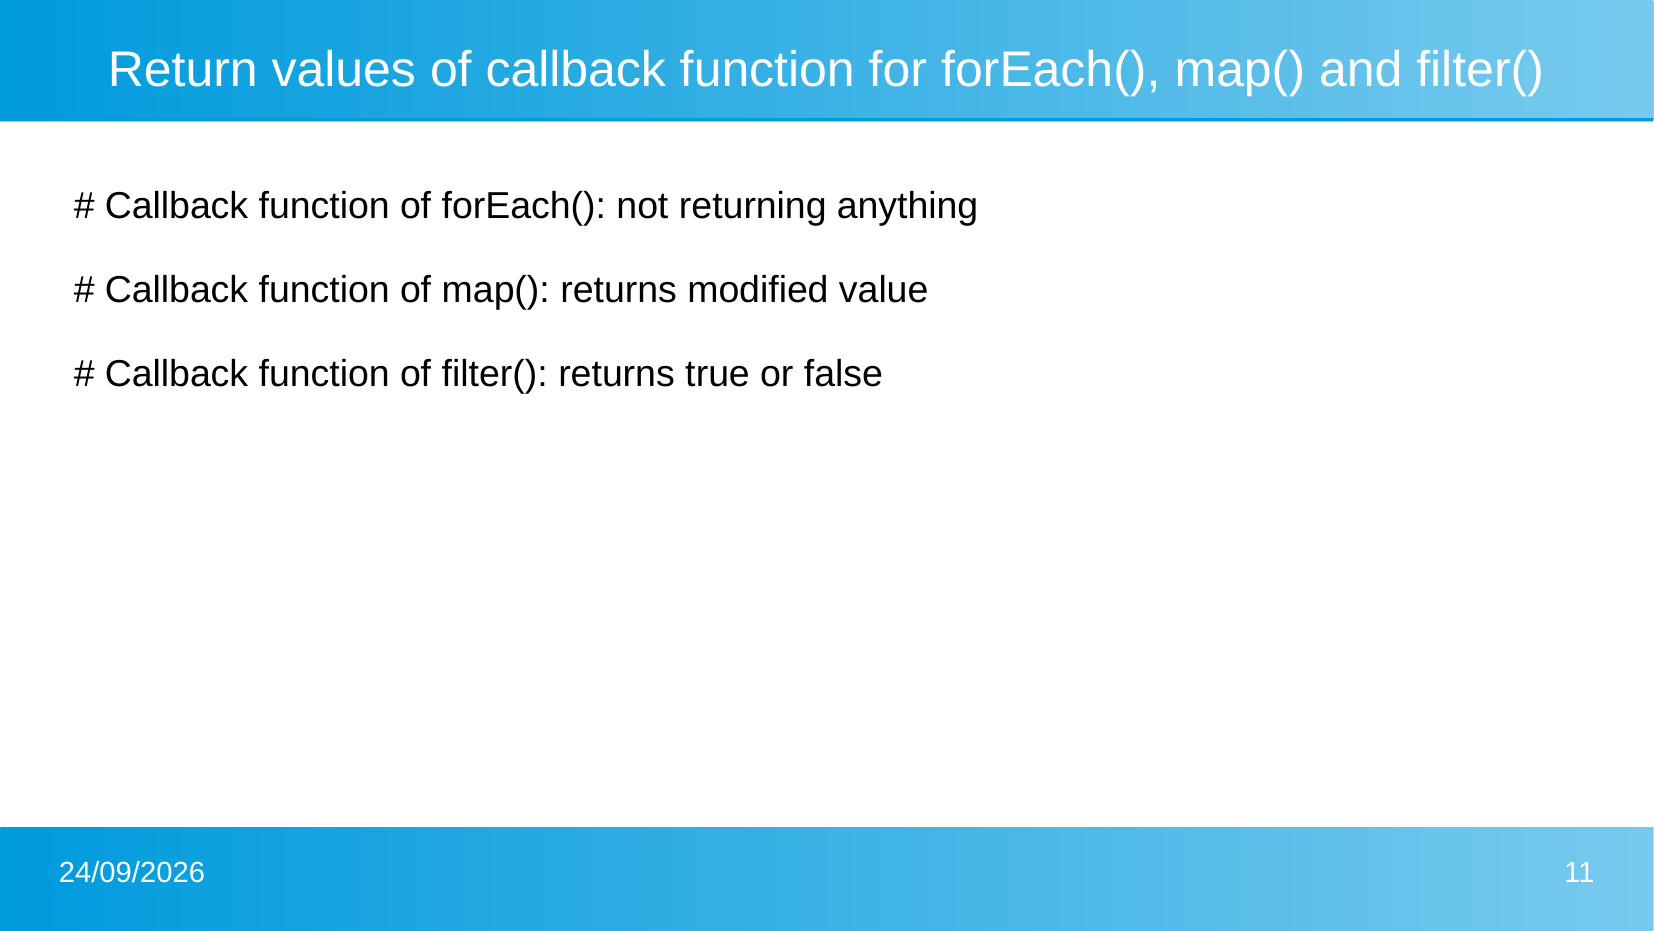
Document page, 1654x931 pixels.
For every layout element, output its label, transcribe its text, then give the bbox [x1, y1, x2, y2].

title Return values of callback function for forEach(), map() and filter() [59, 29, 1595, 108]
text_box # Callback function of forEach(): not returning anything # Callback function of map(): returns modified value # Callback function of filter(): returns true or false [59, 177, 1536, 402]
